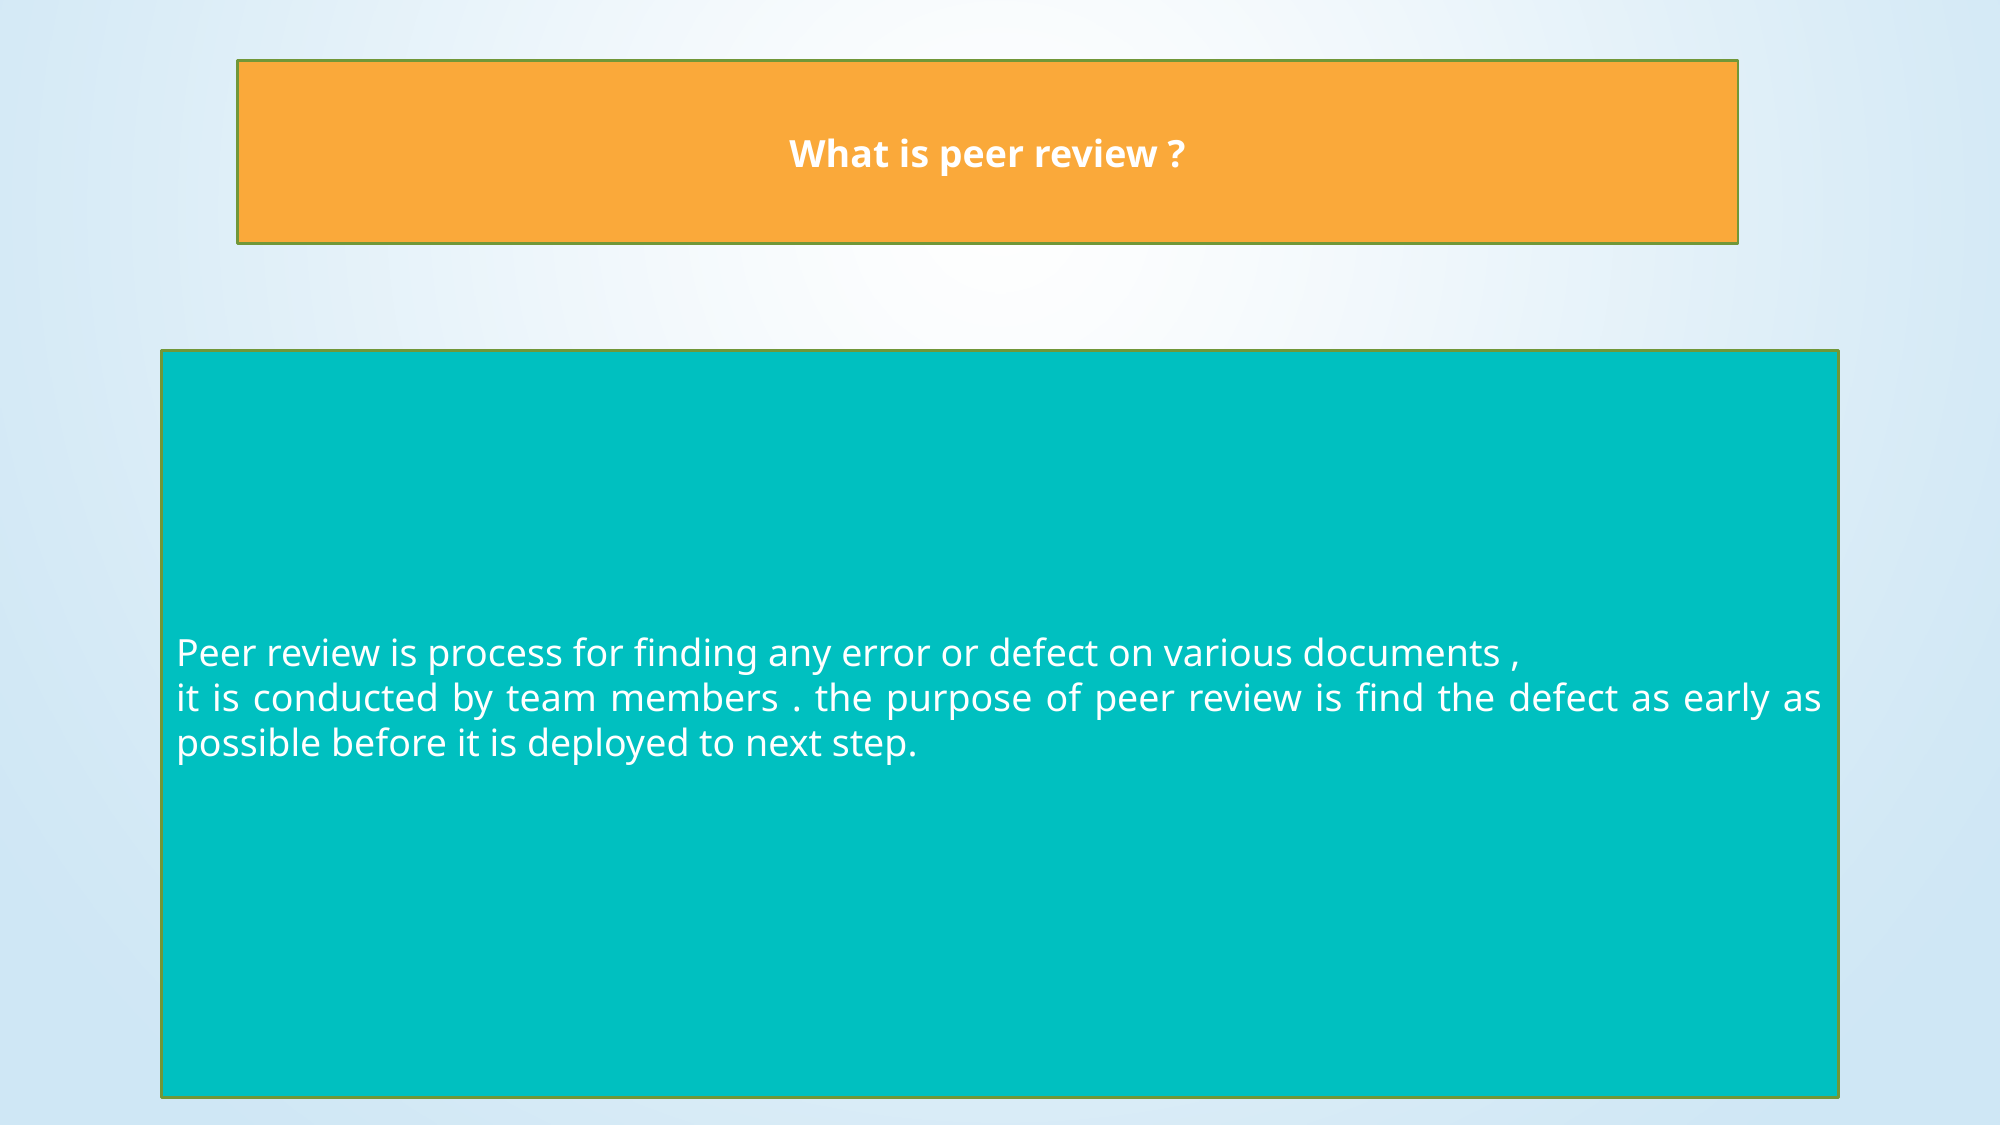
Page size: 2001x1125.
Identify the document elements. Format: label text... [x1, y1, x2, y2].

text_box Peer review is process for finding any error or defect on various documents , it is conducted by team members . the purpose of peer review is find the defect as early as possible before it is deployed to next step. [161, 350, 1839, 1098]
text_box What is peer review ? [237, 60, 1739, 244]
picture [0, 0, 2000, 1125]
